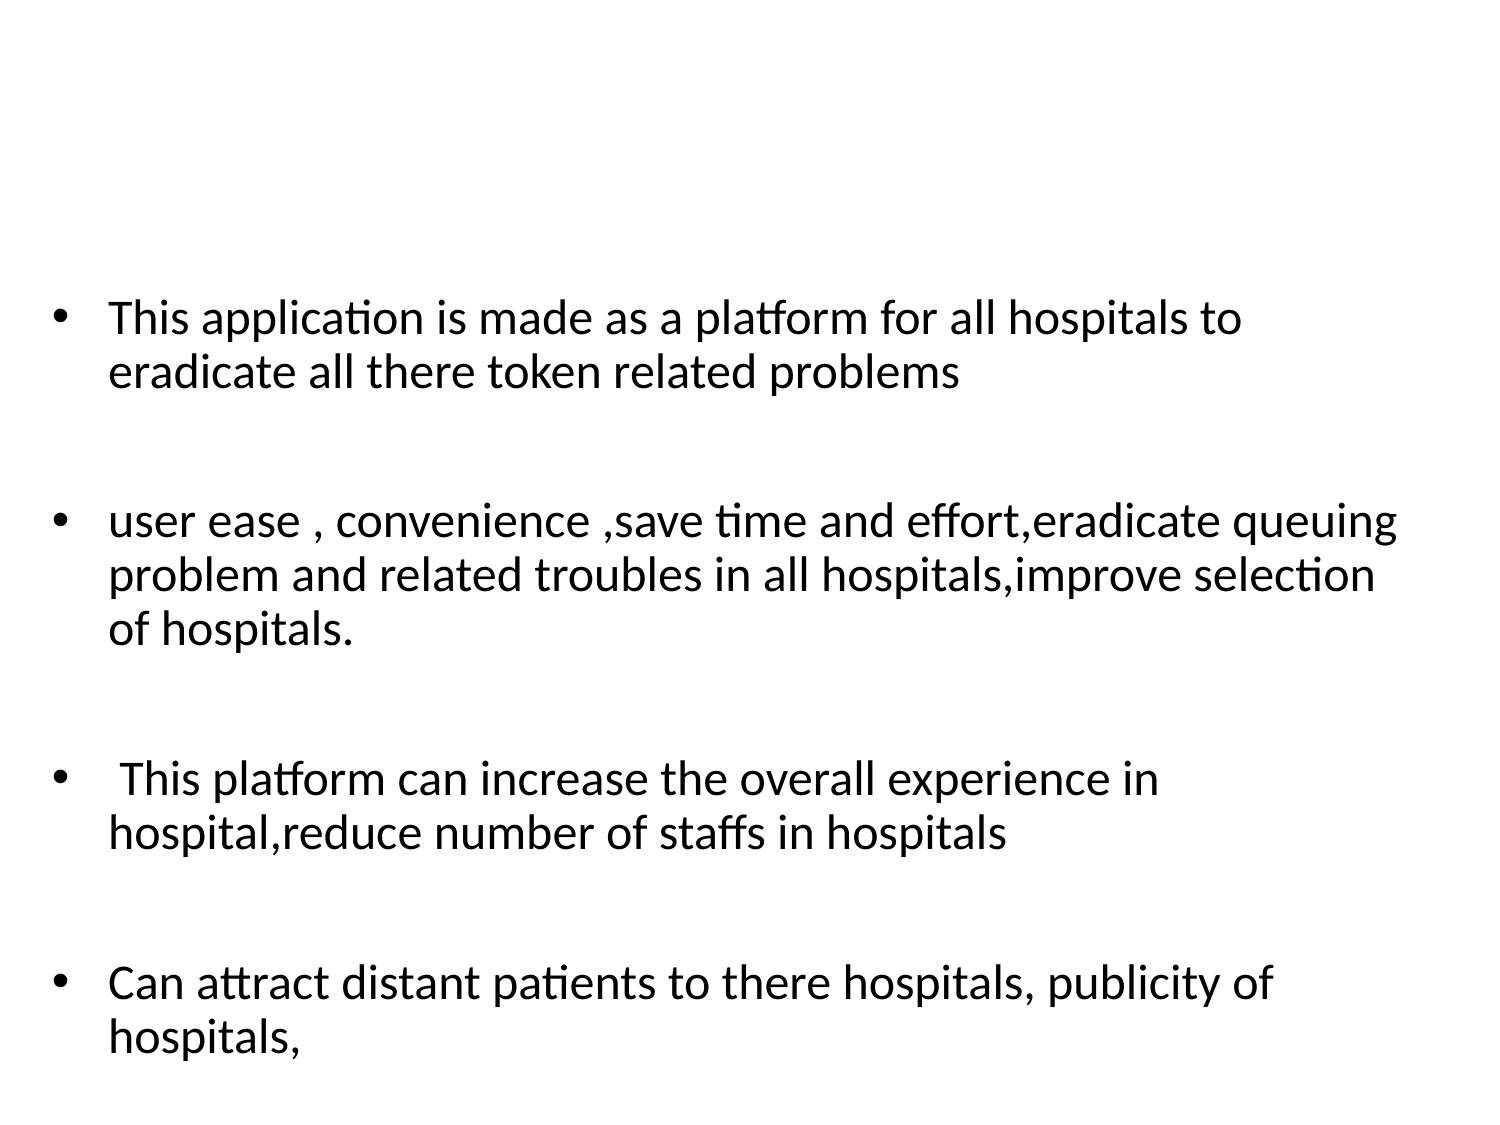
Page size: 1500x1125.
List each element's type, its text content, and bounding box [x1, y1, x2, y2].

subtitle This application is made as a platform for all hospitals to eradicate all there token related problems user ease , convenience ,save time and effort,eradicate queuing problem and related troubles in all hospitals,improve selection of hospitals. This platform can increase the overall experience in hospital,reduce number of staffs in hospitals Can attract distant patients to there hospitals, publicity of hospitals, [36, 283, 1430, 1064]
